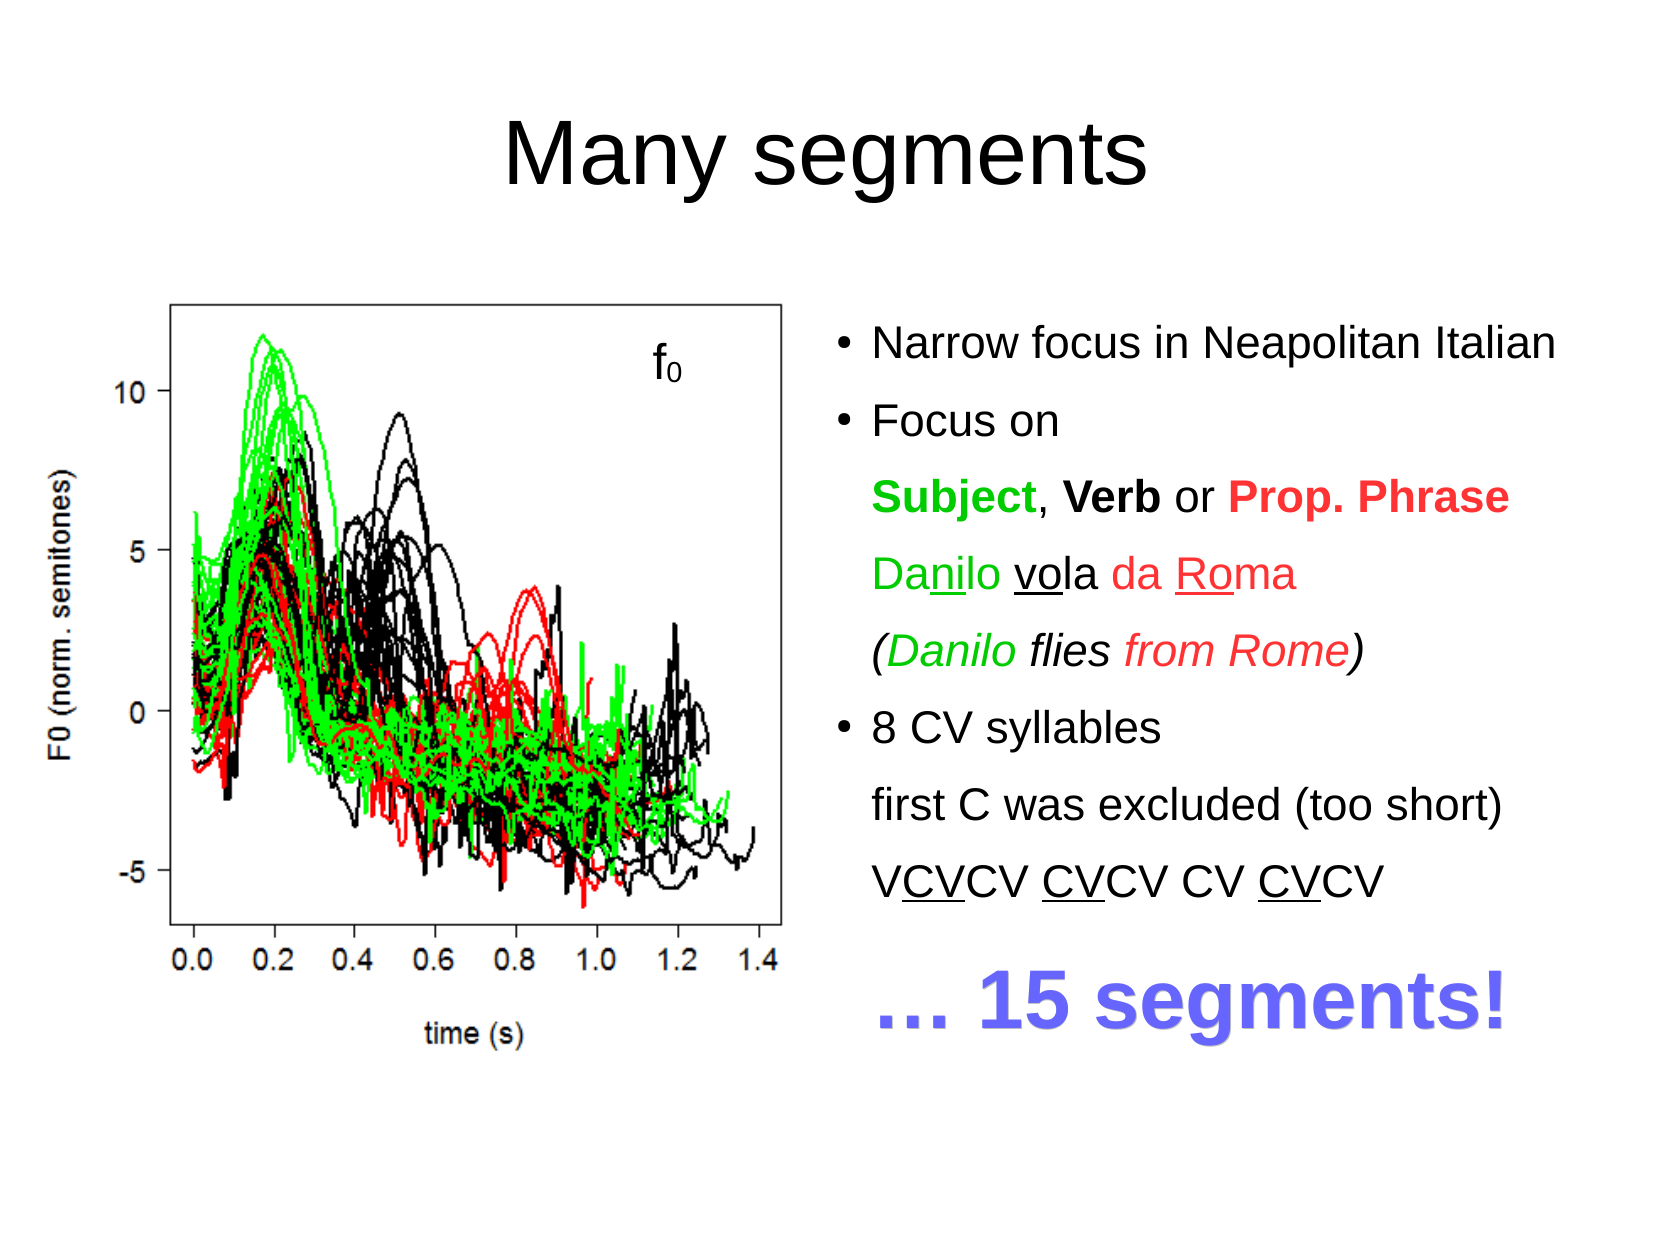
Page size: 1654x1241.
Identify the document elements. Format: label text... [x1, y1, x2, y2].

text_box f0 [637, 326, 768, 414]
picture [23, 253, 833, 1075]
text_box Narrow focus in Neapolitan Italian Focus on Subject, Verb or Prop. Phrase Danilo vola da Roma (Danilo flies from Rome) 8 CV syllables first C was excluded (too short) VCVCV CVCV CV CVCV … 15 segments! [821, 284, 1573, 1104]
title Many segments [82, 49, 1571, 257]
